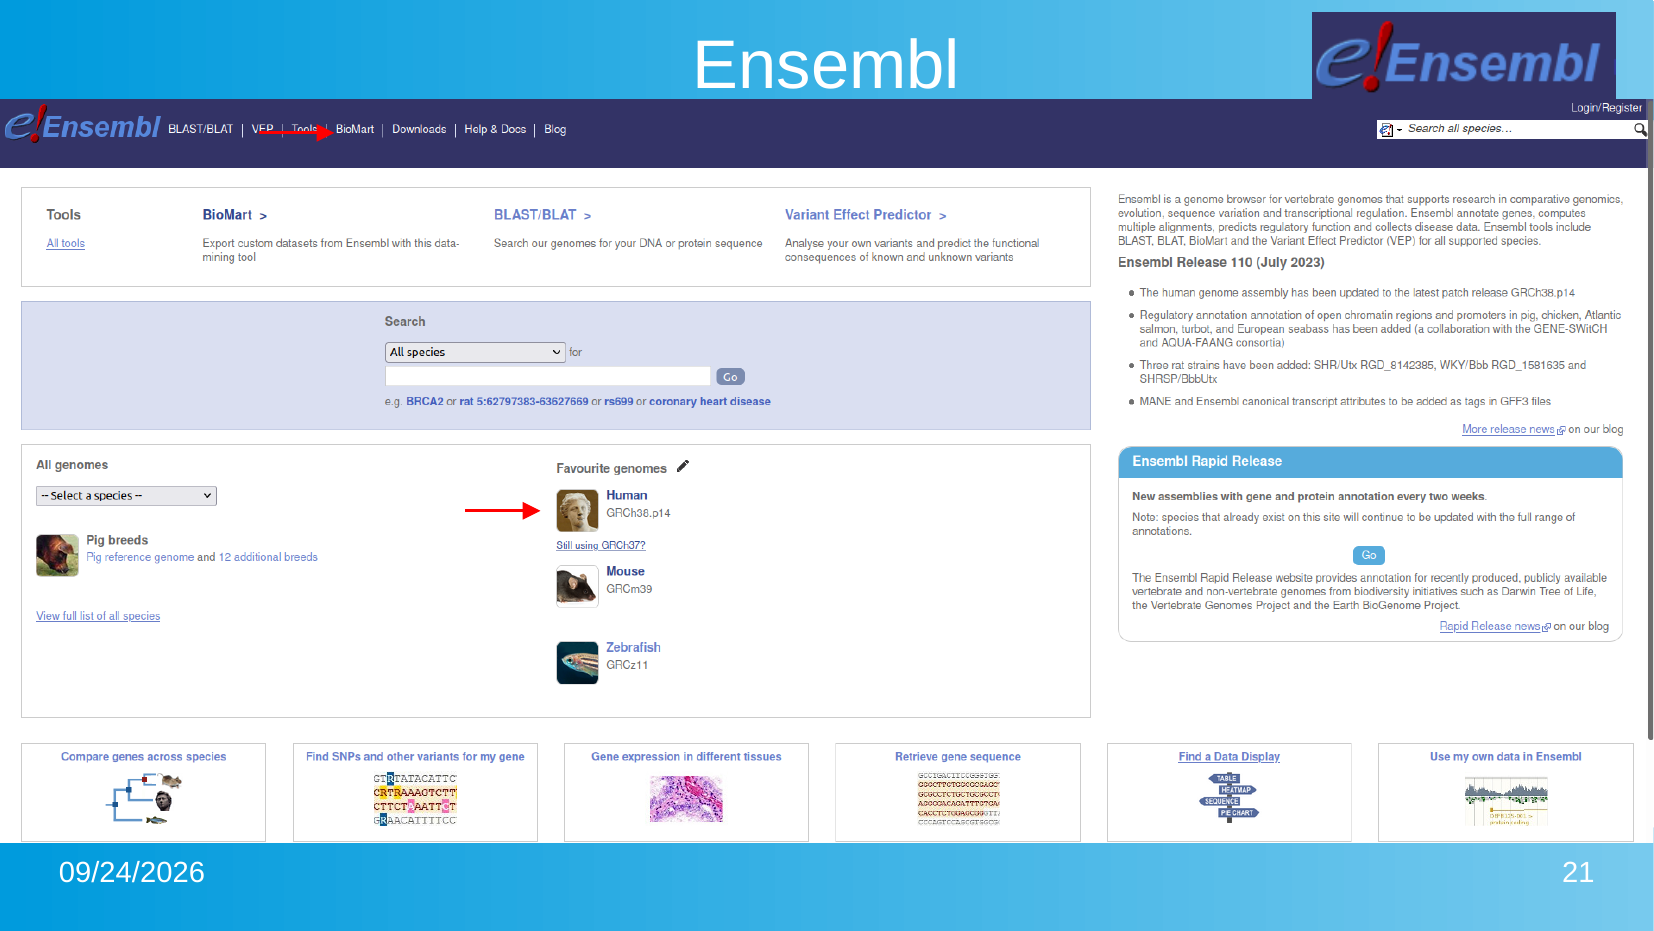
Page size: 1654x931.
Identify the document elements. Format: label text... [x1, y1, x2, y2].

title Ensembl [59, 0, 1595, 99]
picture [0, 1, 1654, 843]
